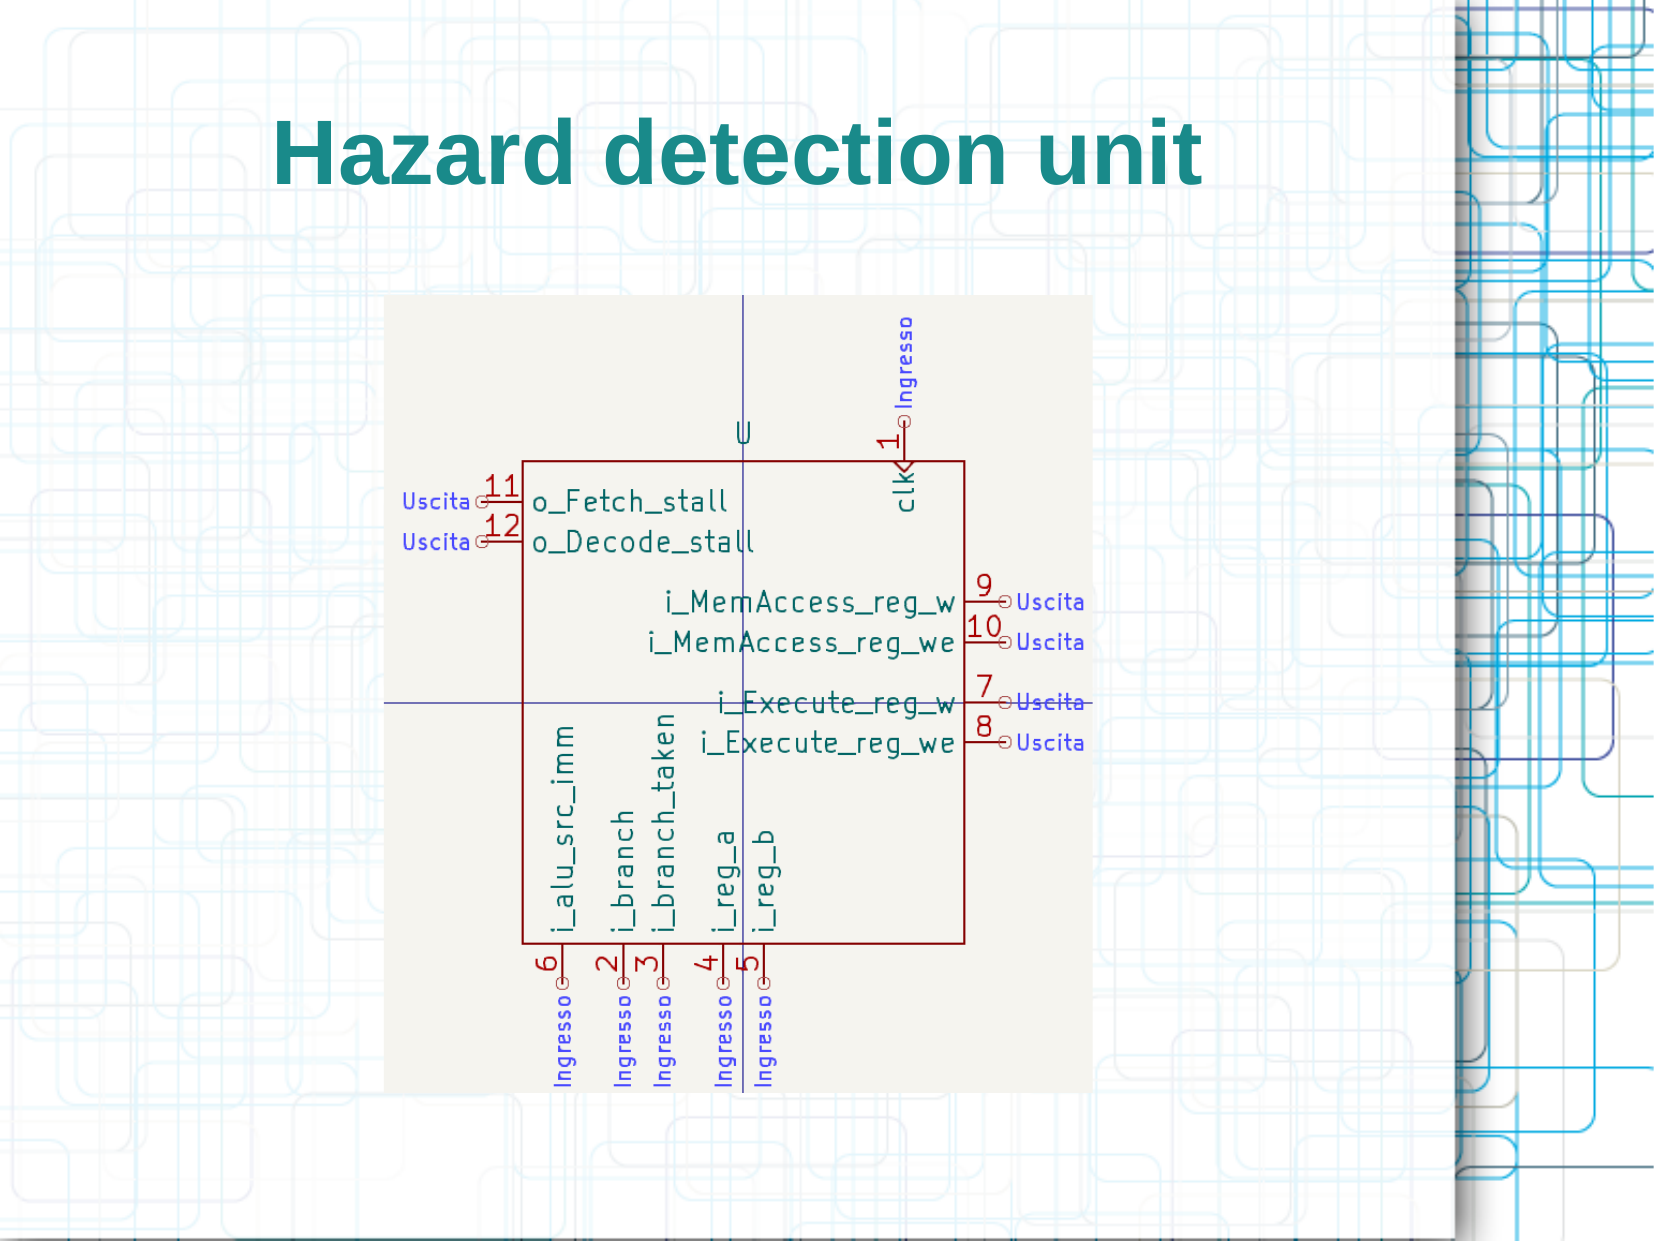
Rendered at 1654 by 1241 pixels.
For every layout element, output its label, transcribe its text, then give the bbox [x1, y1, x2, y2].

picture [0, 0, 1654, 1241]
title Hazard detection unit [59, 49, 1418, 257]
